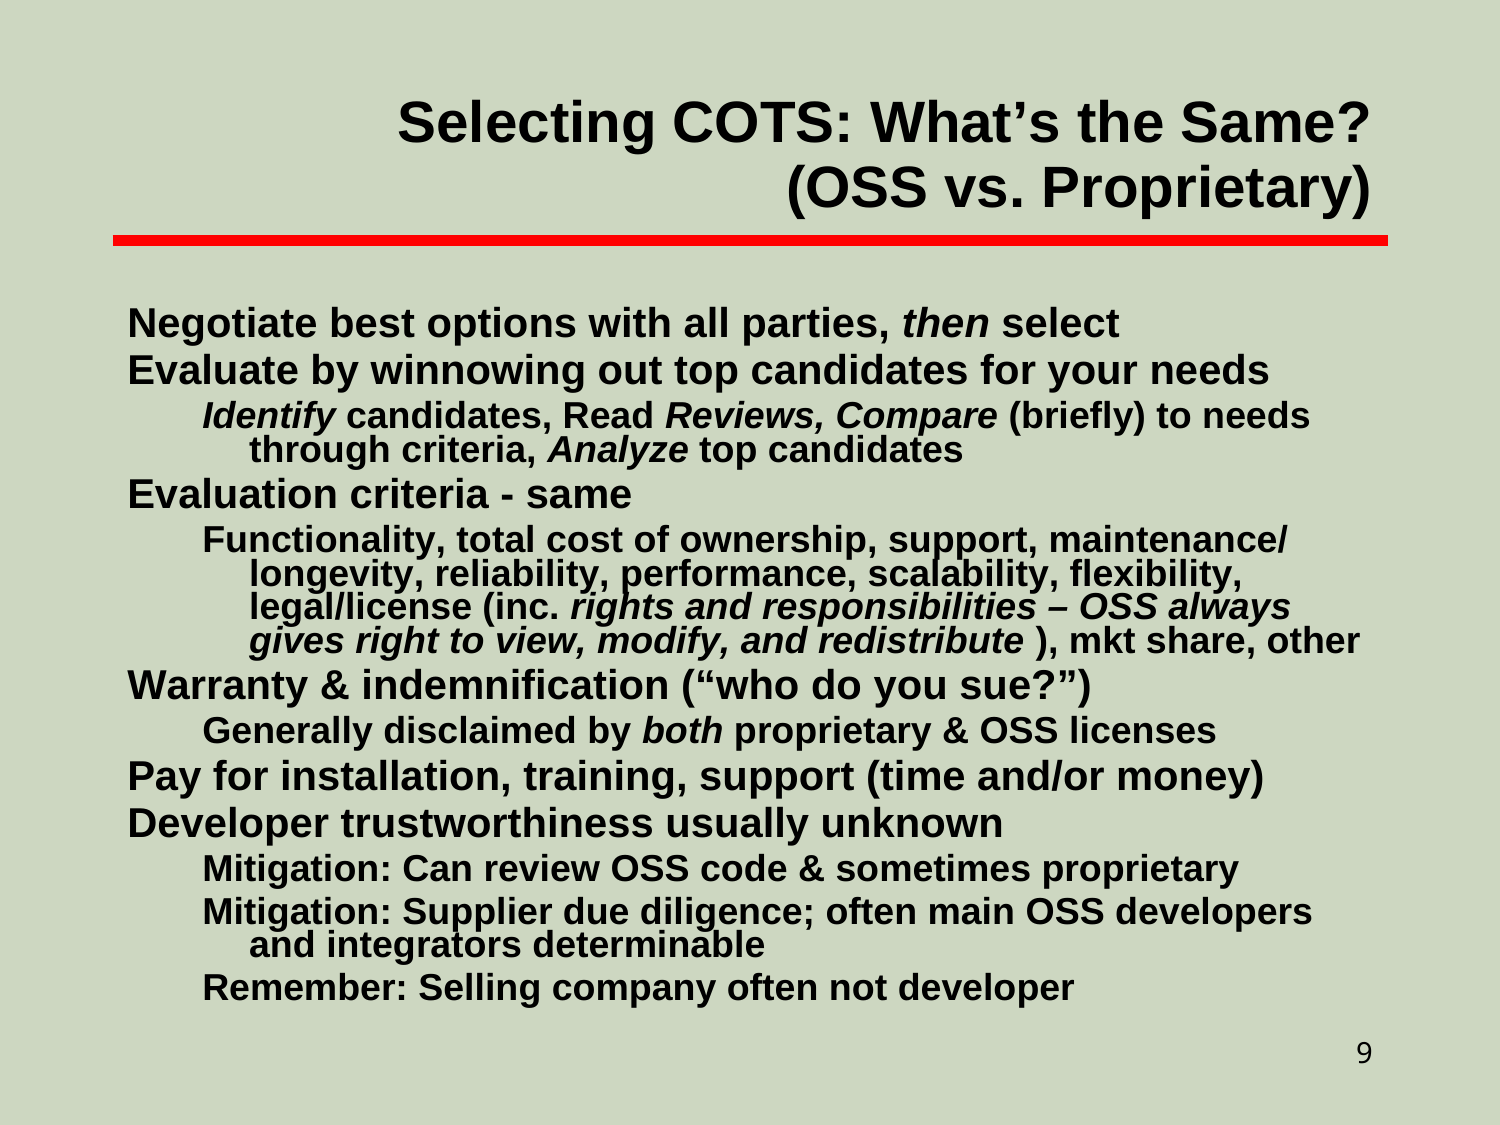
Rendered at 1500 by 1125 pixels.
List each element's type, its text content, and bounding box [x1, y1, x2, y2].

list Negotiate best options with all parties, then select Evaluate by winnowing out top candidates for your needs Identify candidates, Read Reviews, Compare (briefly) to needs through criteria, Analyze top candidates Evaluation criteria - same Functionality, total cost of ownership, support, maintenance/ longevity, reliability, performance, scalability, flexibility, legal/license (inc. rights and responsibilities – OSS always gives right to view, modify, and redistribute ), mkt share, other Warranty & indemnification (“who do you sue?”) Generally disclaimed by both proprietary & OSS licenses Pay for installation, training, support (time and/or money) Developer trustworthiness usually unknown Mitigation: Can review OSS code & sometimes proprietary Mitigation: Supplier due diligence; often main OSS developers and integrators determinable Remember: Selling company often not developer [112, 299, 1388, 1077]
title Selecting COTS: What’s the Same? (OSS vs. Proprietary) [337, 77, 1388, 233]
